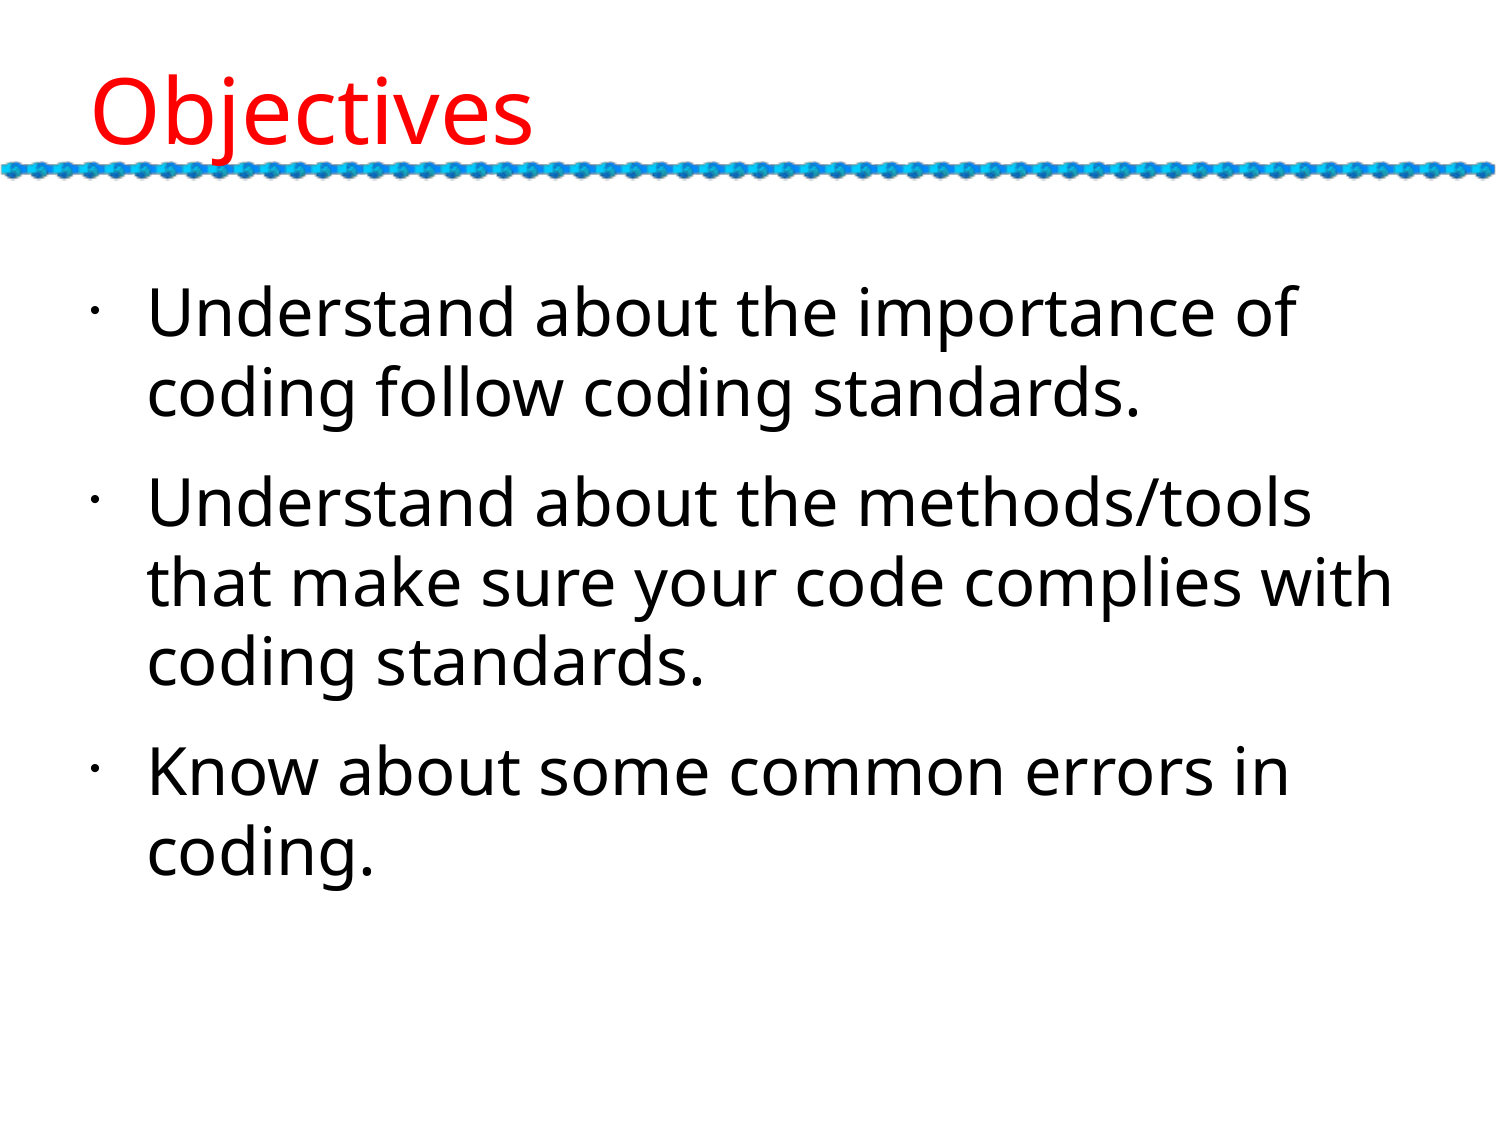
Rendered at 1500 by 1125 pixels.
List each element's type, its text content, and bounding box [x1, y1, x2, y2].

list Understand about the importance of coding follow coding standards. Understand about the methods/tools that make sure your code complies with coding standards. Know about some common errors in coding. [75, 262, 1450, 1005]
picture [0, 161, 75, 181]
picture [1425, 161, 1499, 181]
title Objectives [75, 45, 1425, 233]
